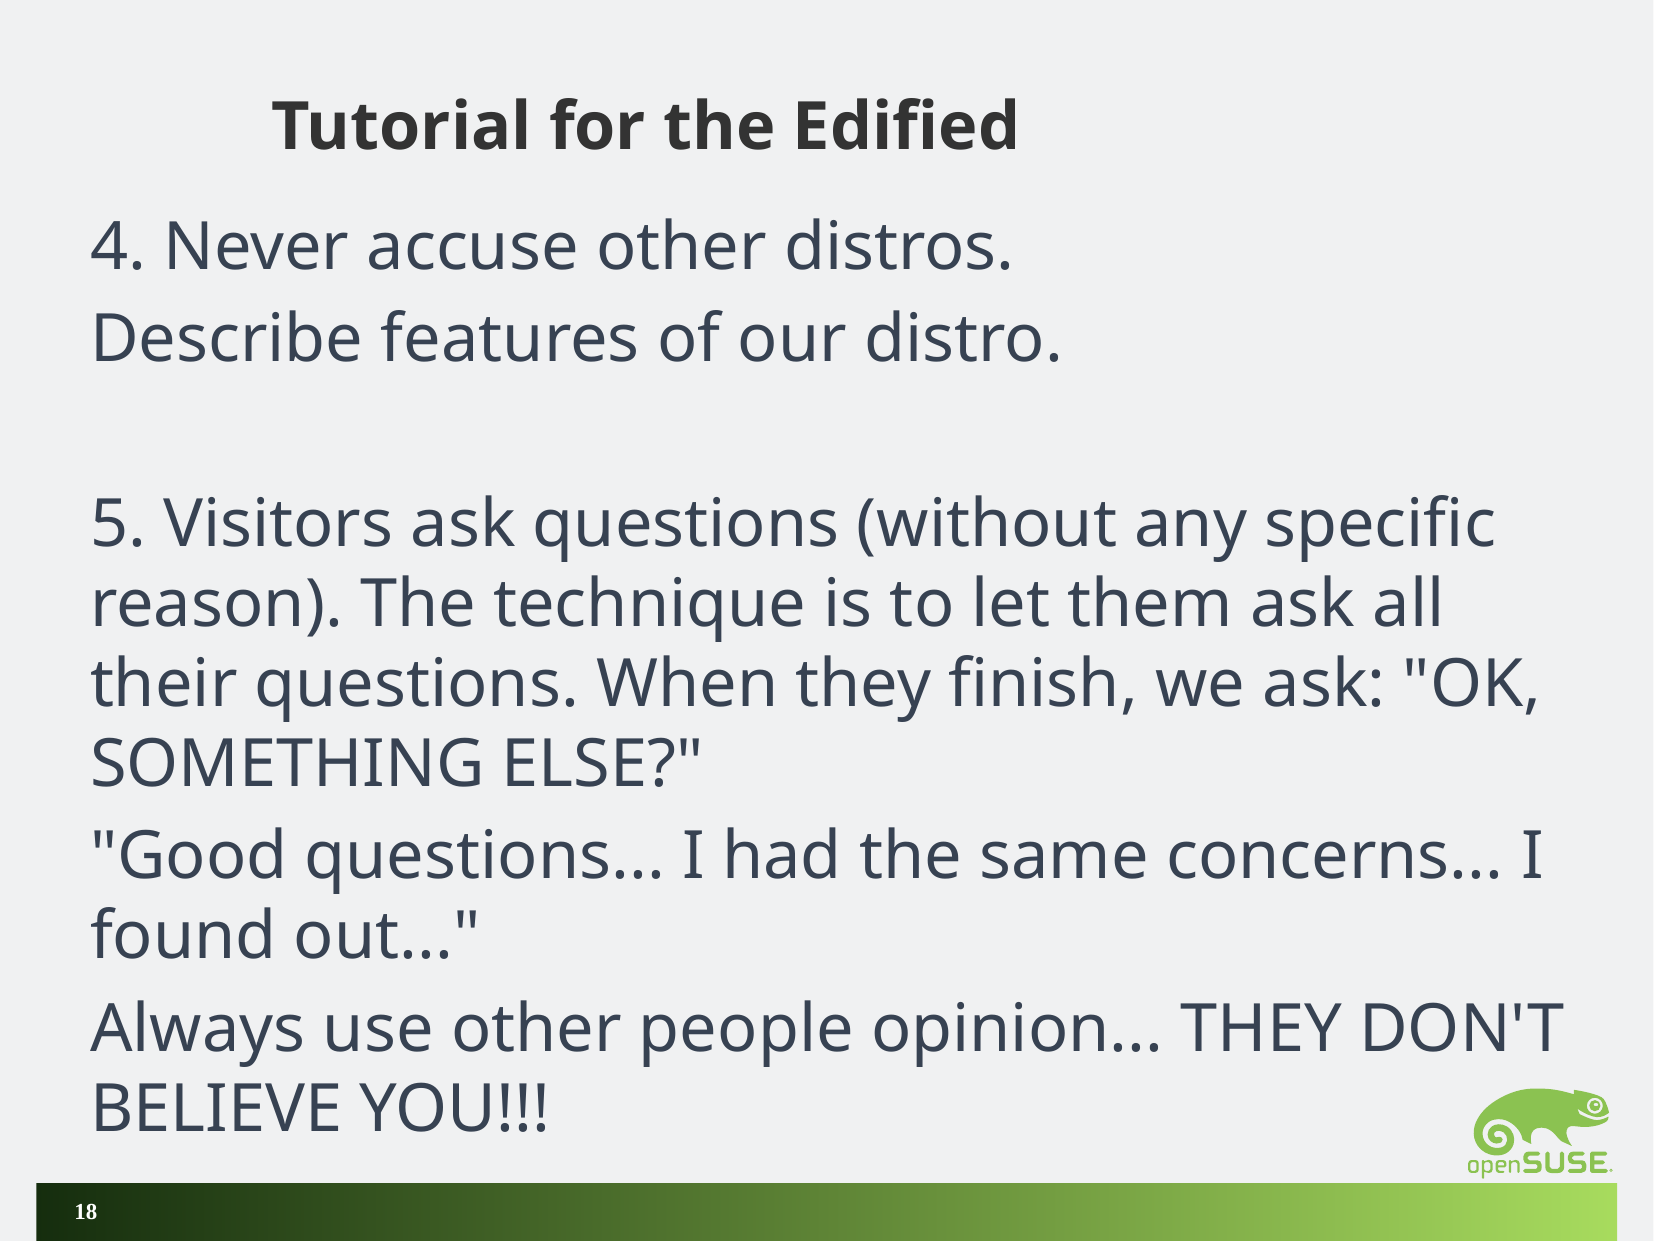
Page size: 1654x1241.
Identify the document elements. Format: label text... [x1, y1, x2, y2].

picture [0, 0, 1654, 1241]
title Tutorial for the Edified [271, 49, 1366, 187]
text_box 4. Never accuse other distros. Describe features of our distro. 5. Visitors ask questions (without any specific reason). The technique is to let them ask all their questions. When they finish, we ask: "OK, SOMETHING ELSE?" "Good questions... I had the same concerns... I found out..." Always use other people opinion... THEY DON'T BELIEVE YOU!!! [75, 187, 1585, 1160]
